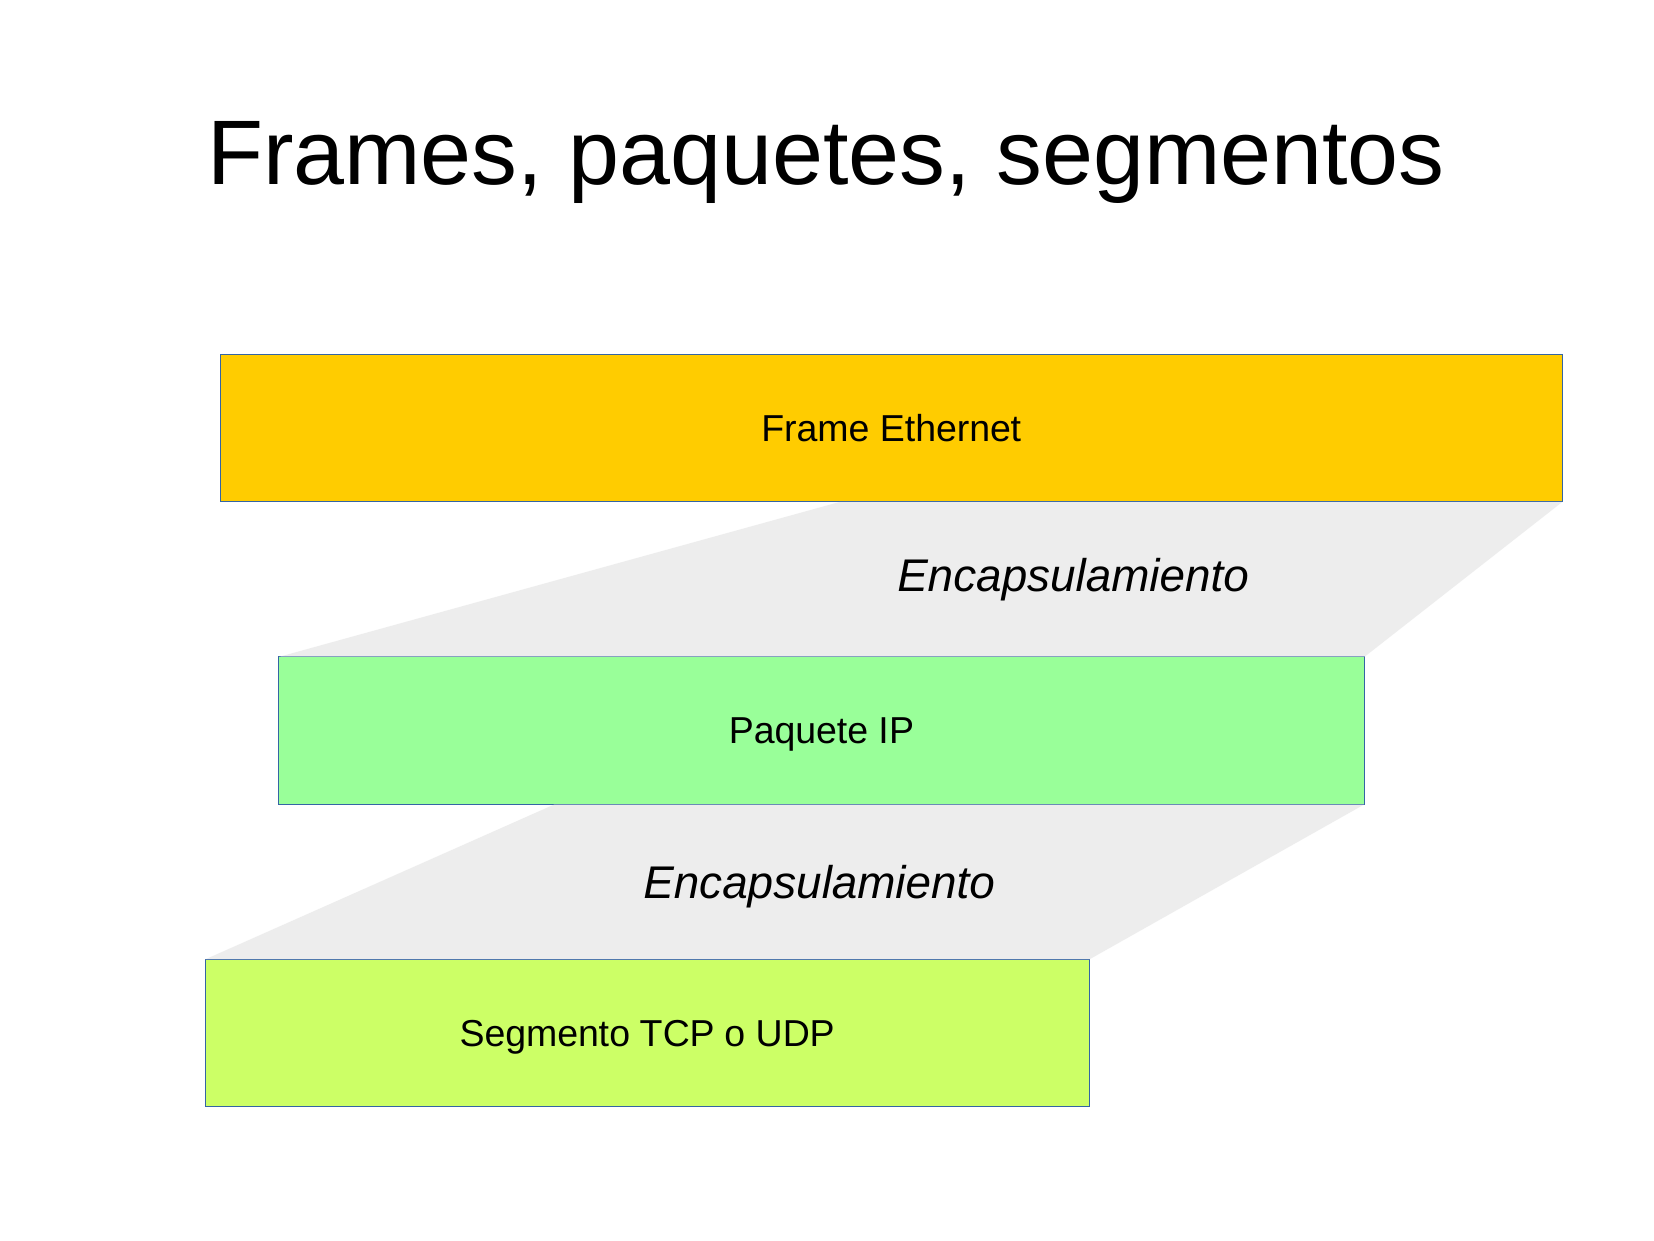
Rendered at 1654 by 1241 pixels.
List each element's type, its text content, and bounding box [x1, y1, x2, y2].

text_box [205, 804, 1365, 960]
text_box Encapsulamiento [882, 542, 1264, 609]
text_box [278, 501, 1563, 657]
text_box Encapsulamiento [628, 849, 1011, 917]
title Frames, paquetes, segmentos [82, 49, 1571, 257]
text_box Segmento TCP o UDP [205, 960, 1090, 1107]
text_box Paquete IP [278, 657, 1365, 805]
text_box Frame Ethernet [220, 354, 1563, 502]
